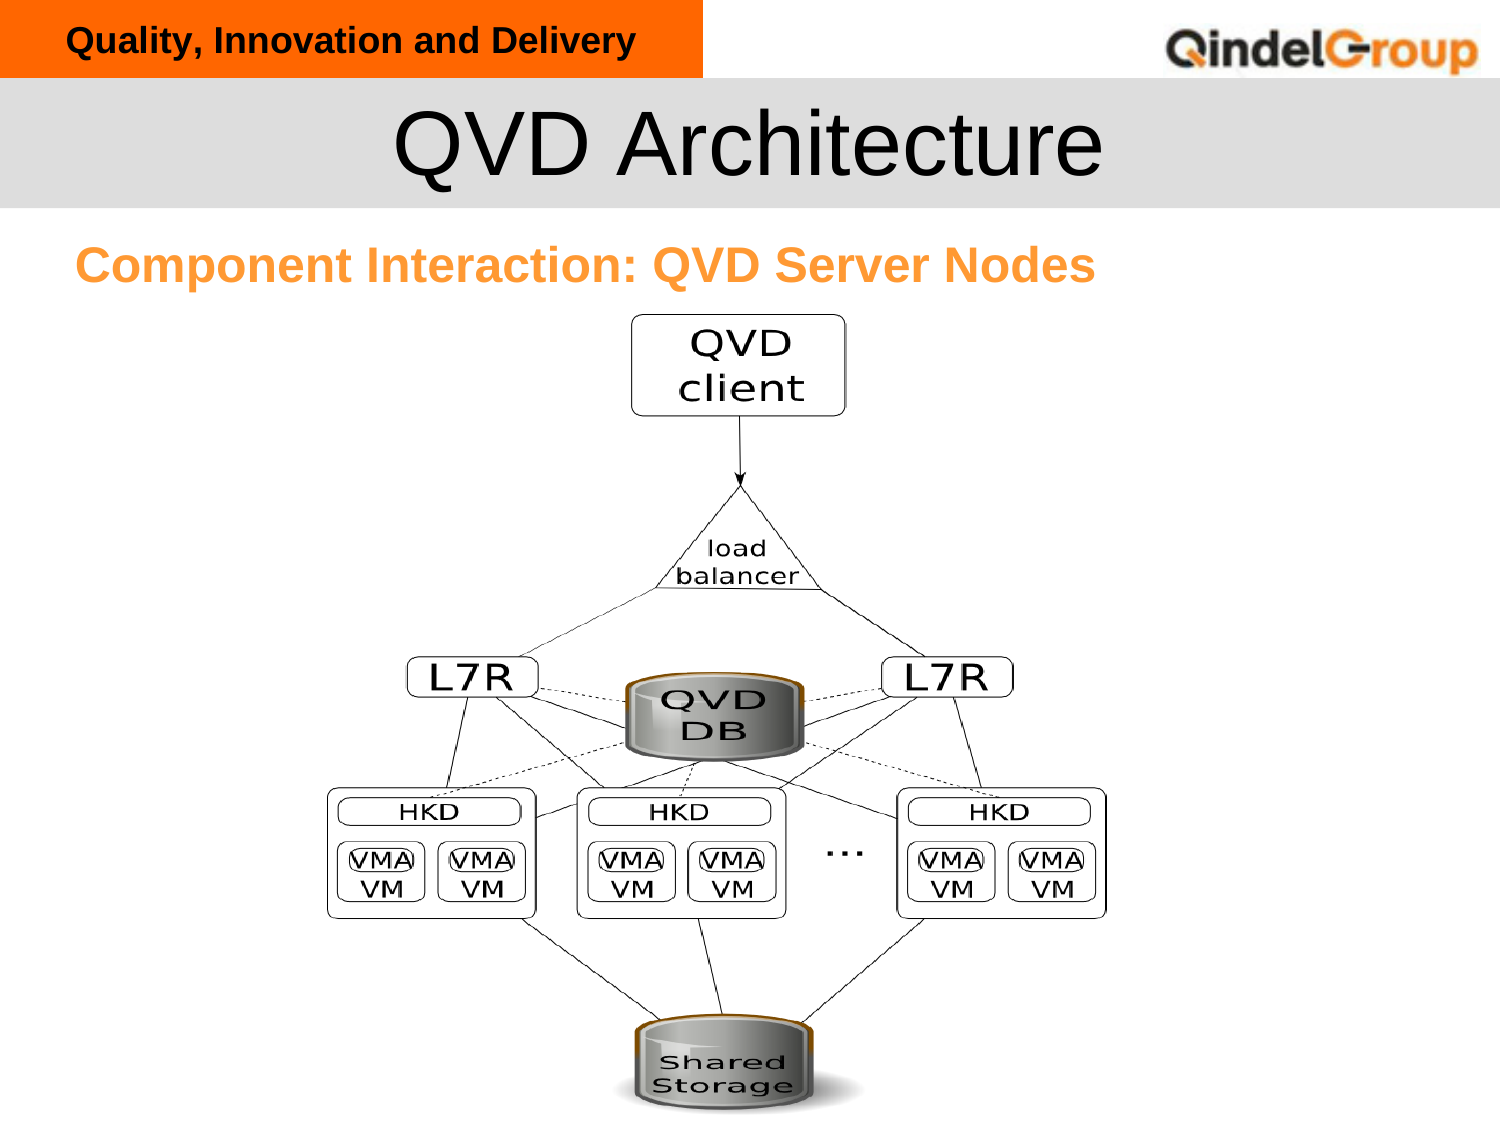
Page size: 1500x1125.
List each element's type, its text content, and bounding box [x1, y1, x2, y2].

picture [1163, 23, 1481, 78]
picture [327, 314, 1107, 1115]
title QVD Architecture [75, 45, 1426, 224]
text_box Component Interaction: QVD Server Nodes [60, 224, 1426, 301]
